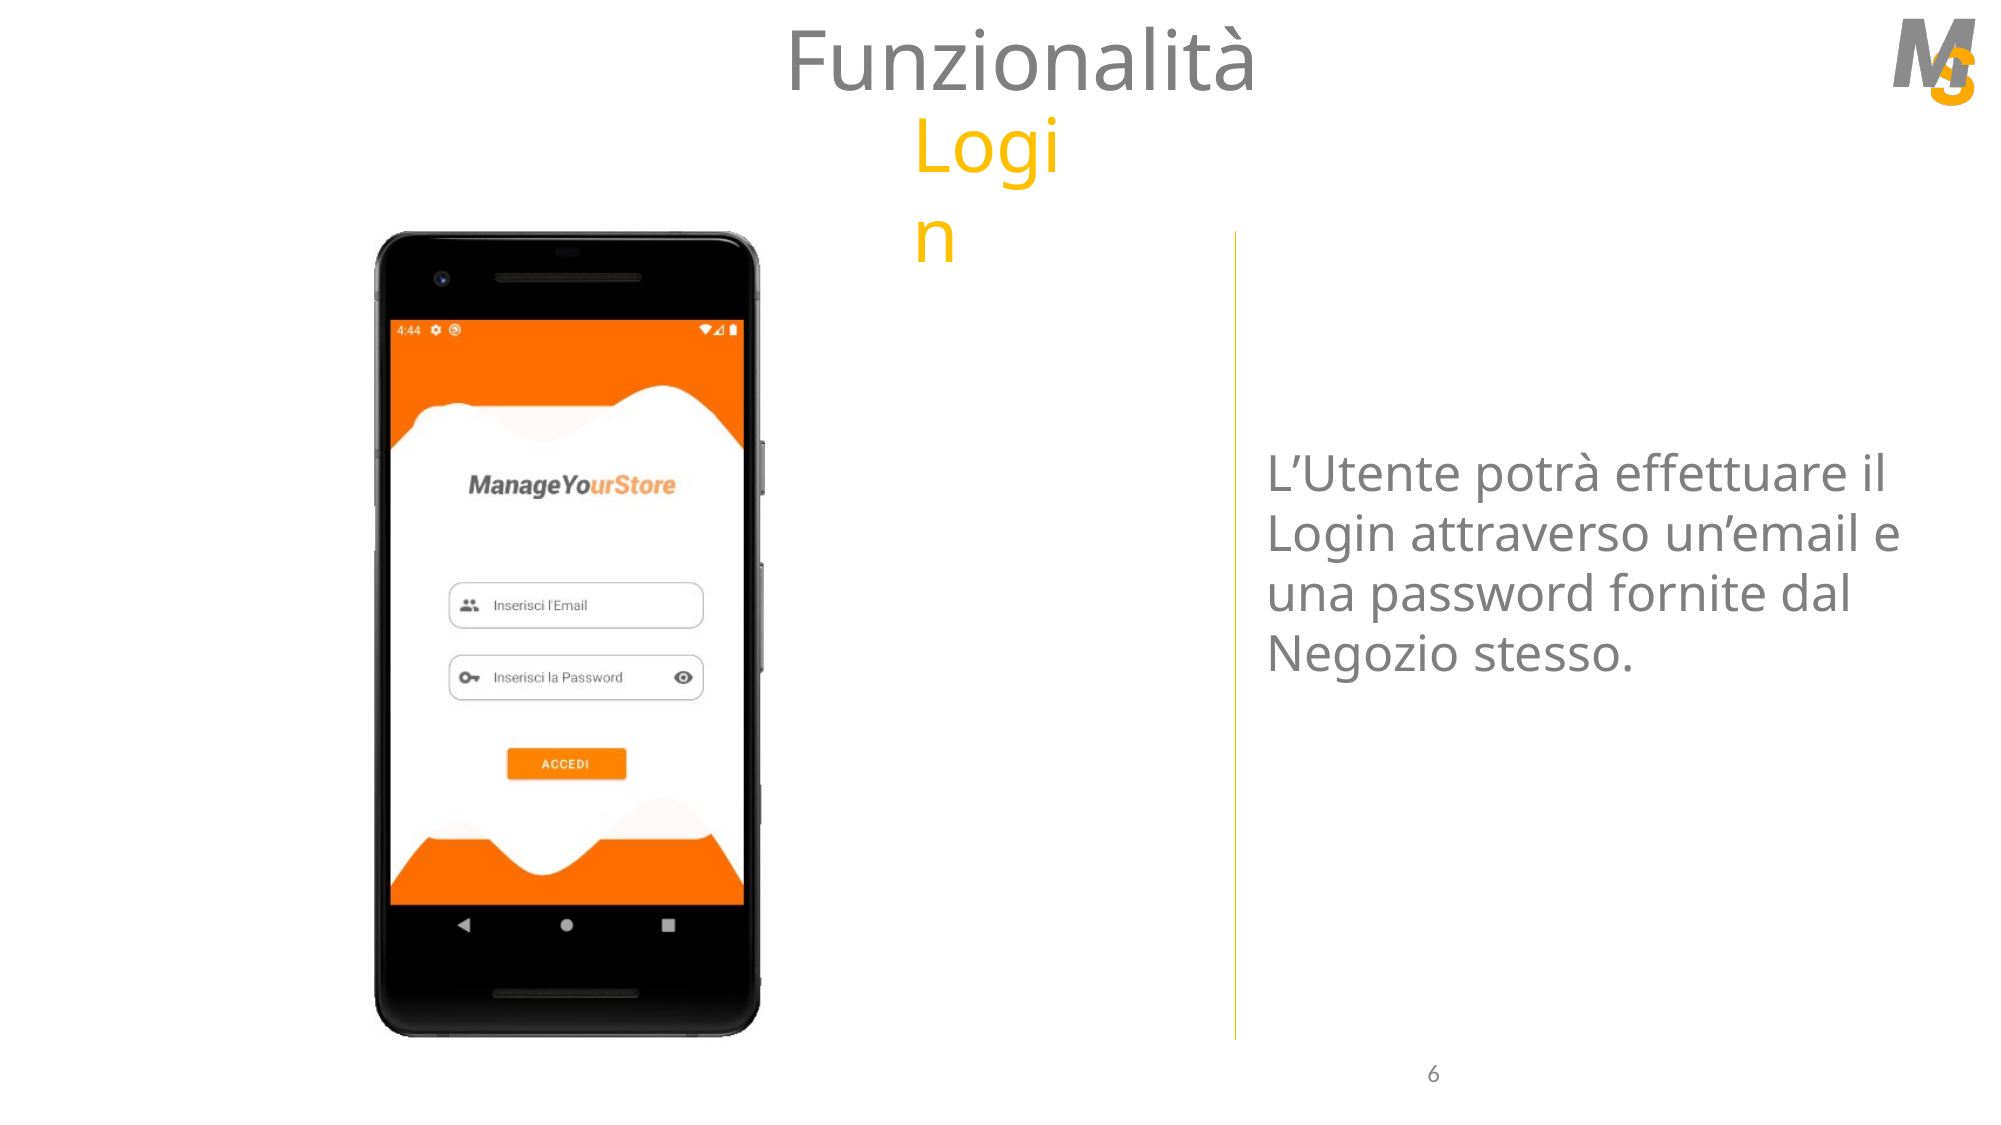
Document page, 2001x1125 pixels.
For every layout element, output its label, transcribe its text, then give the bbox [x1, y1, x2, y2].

text_box [1412, 1042, 1863, 1103]
text_box Funzionalità [759, 0, 1285, 117]
text_box L’Utente potrà effettuare il Login attraverso un’email e una password fornite dal Negozio stesso. [1251, 433, 1993, 692]
picture [1876, 0, 1993, 117]
picture [373, 231, 765, 1041]
text_box Login [897, 89, 1121, 196]
